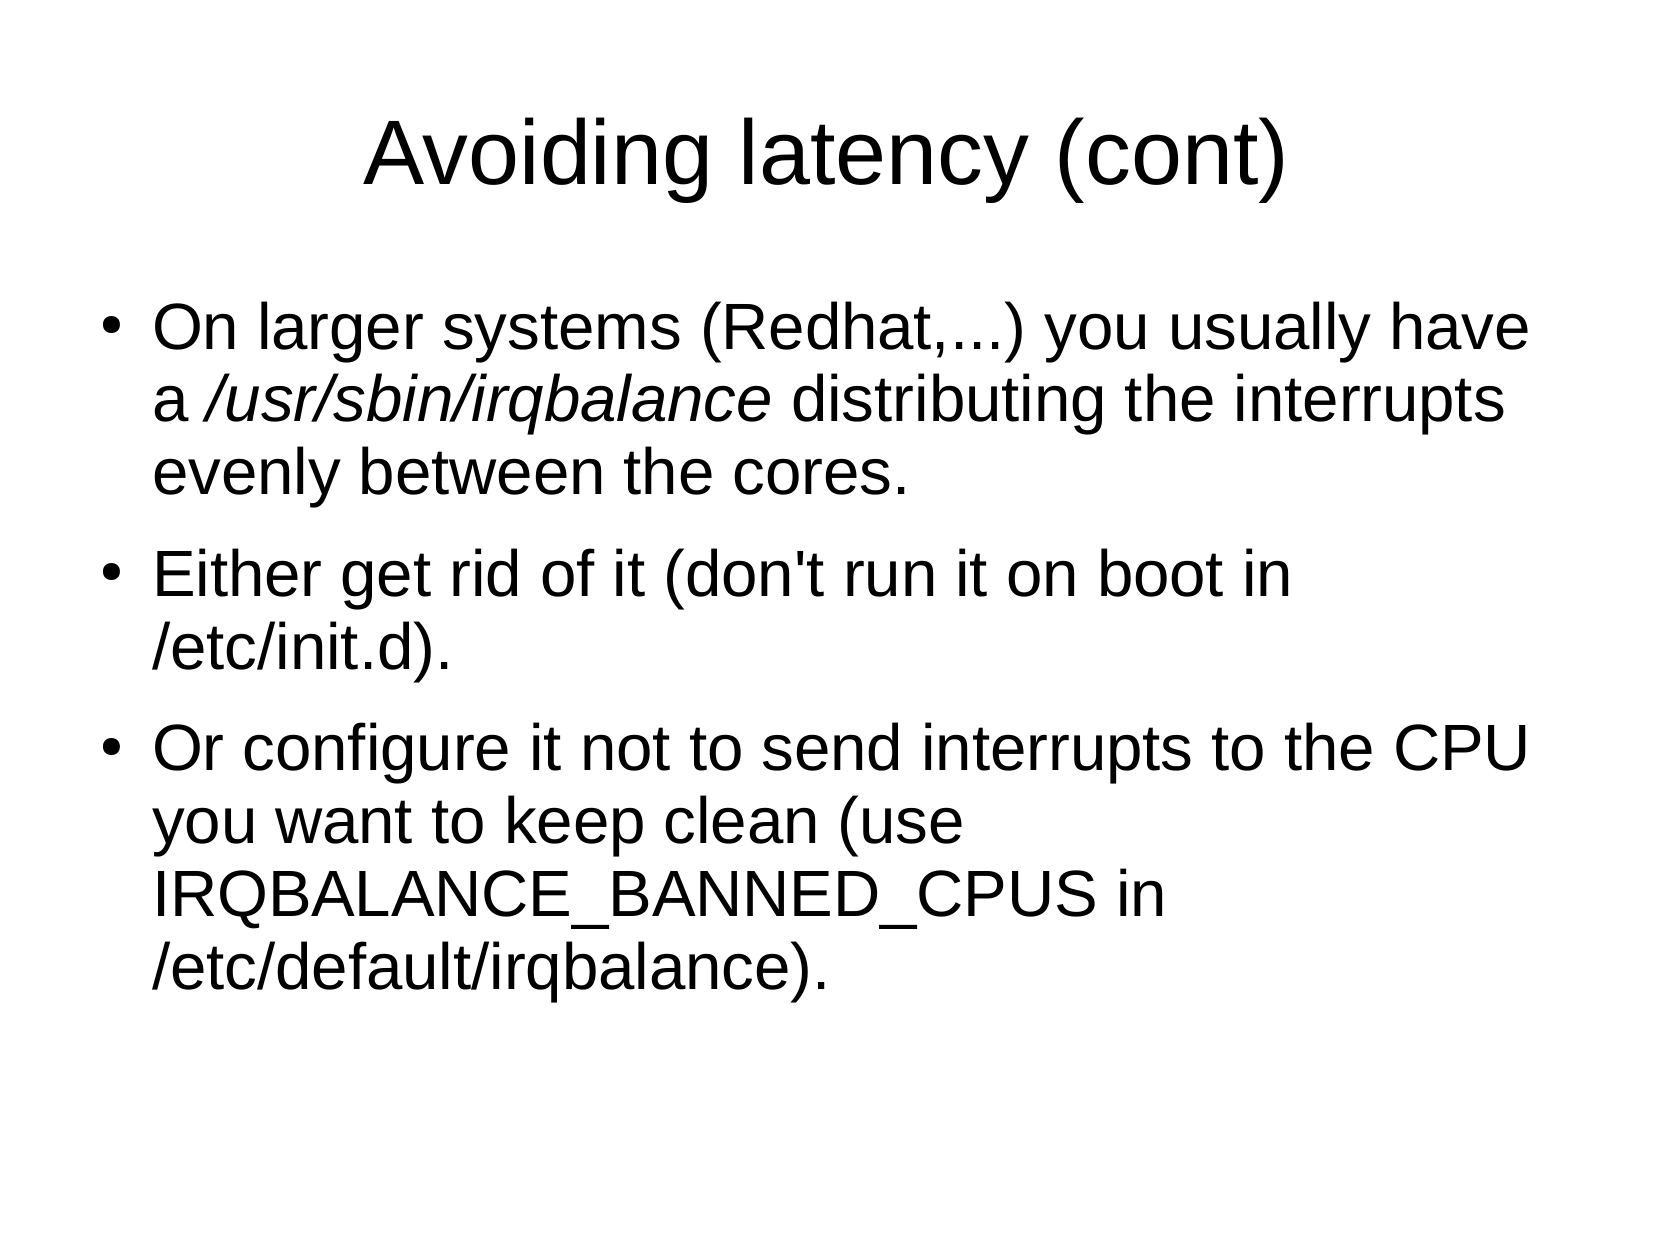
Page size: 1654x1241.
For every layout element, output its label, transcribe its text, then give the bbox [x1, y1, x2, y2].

title Avoiding latency (cont) [82, 49, 1571, 257]
list On larger systems (Redhat,...) you usually have a /usr/sbin/irqbalance distributing the interrupts evenly between the cores. Either get rid of it (don't run it on boot in /etc/init.d). Or configure it not to send interrupts to the CPU you want to keep clean (use IRQBALANCE_BANNED_CPUS in /etc/default/irqbalance). [82, 290, 1538, 1010]
